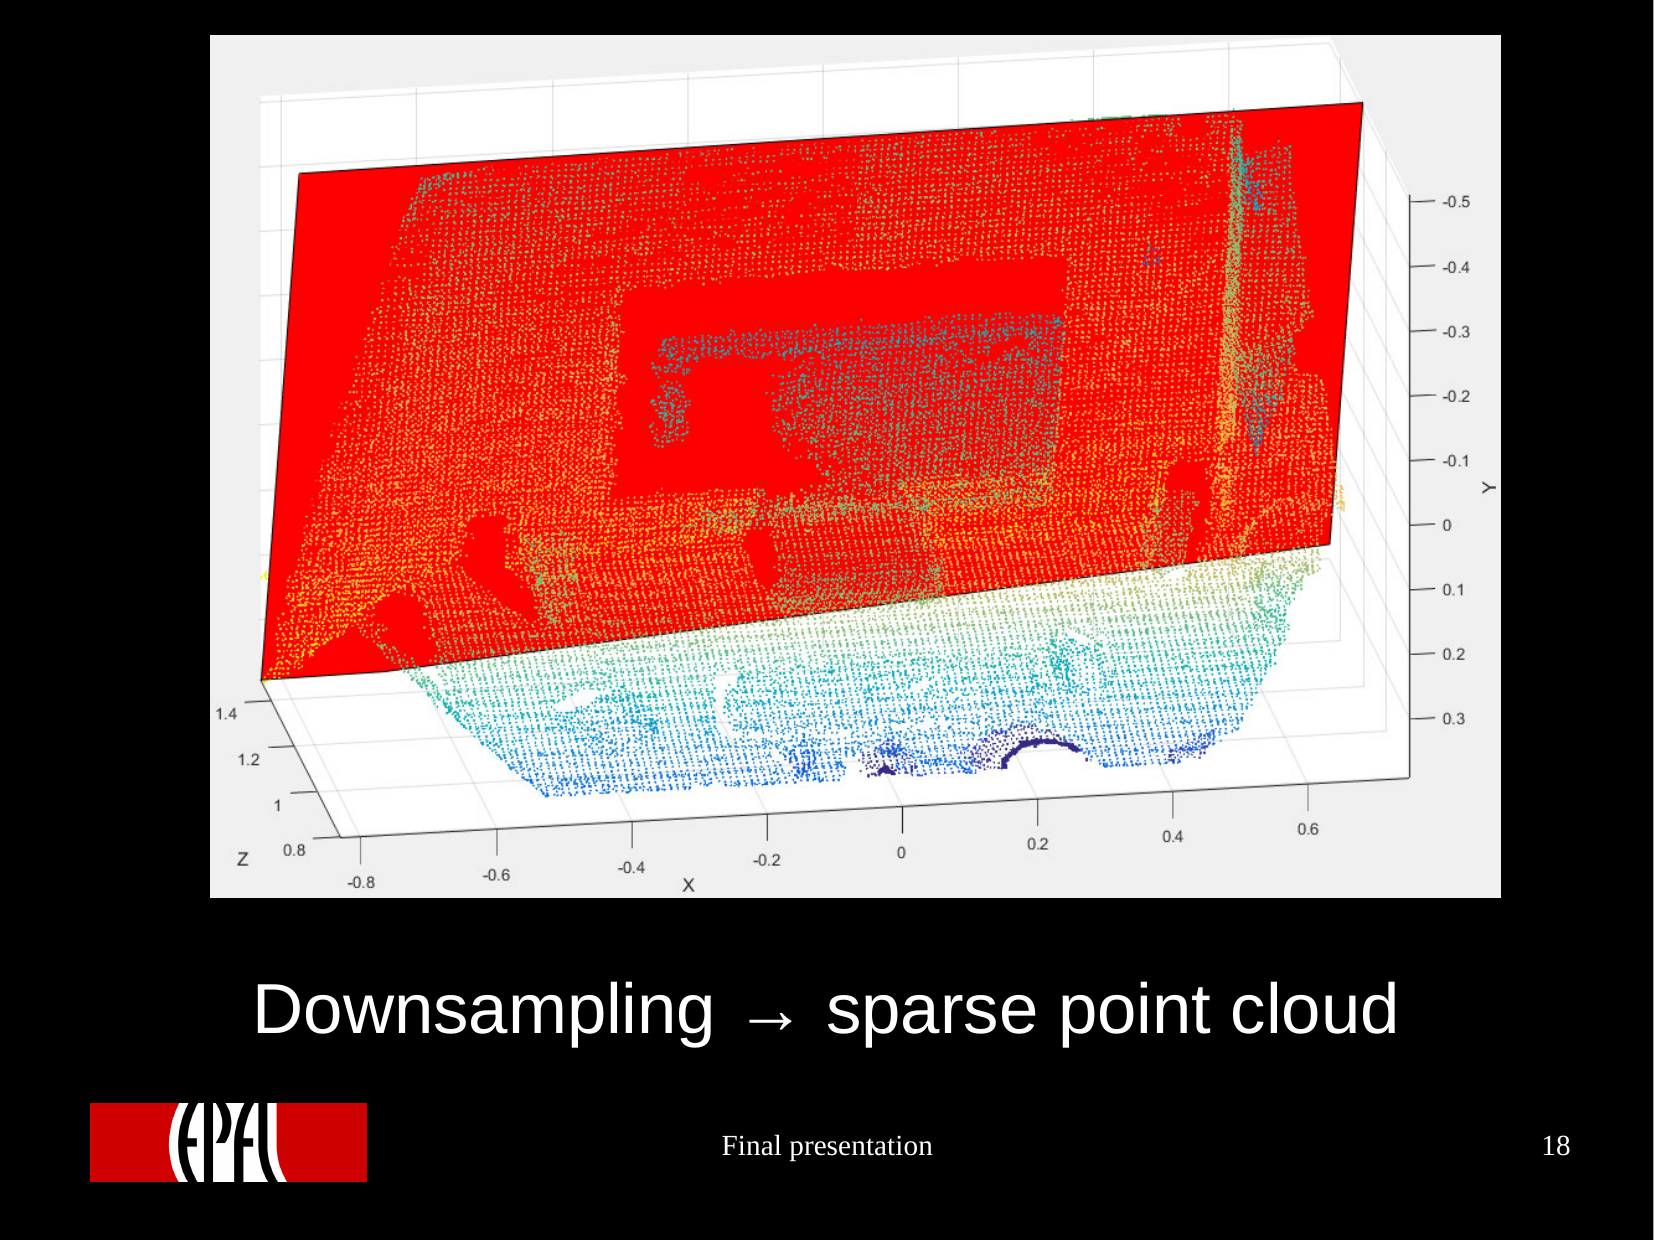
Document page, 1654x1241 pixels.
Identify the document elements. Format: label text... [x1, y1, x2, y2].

picture [210, 35, 1501, 898]
subtitle Downsampling → sparse point cloud [82, 944, 1571, 1074]
picture [90, 1103, 367, 1182]
